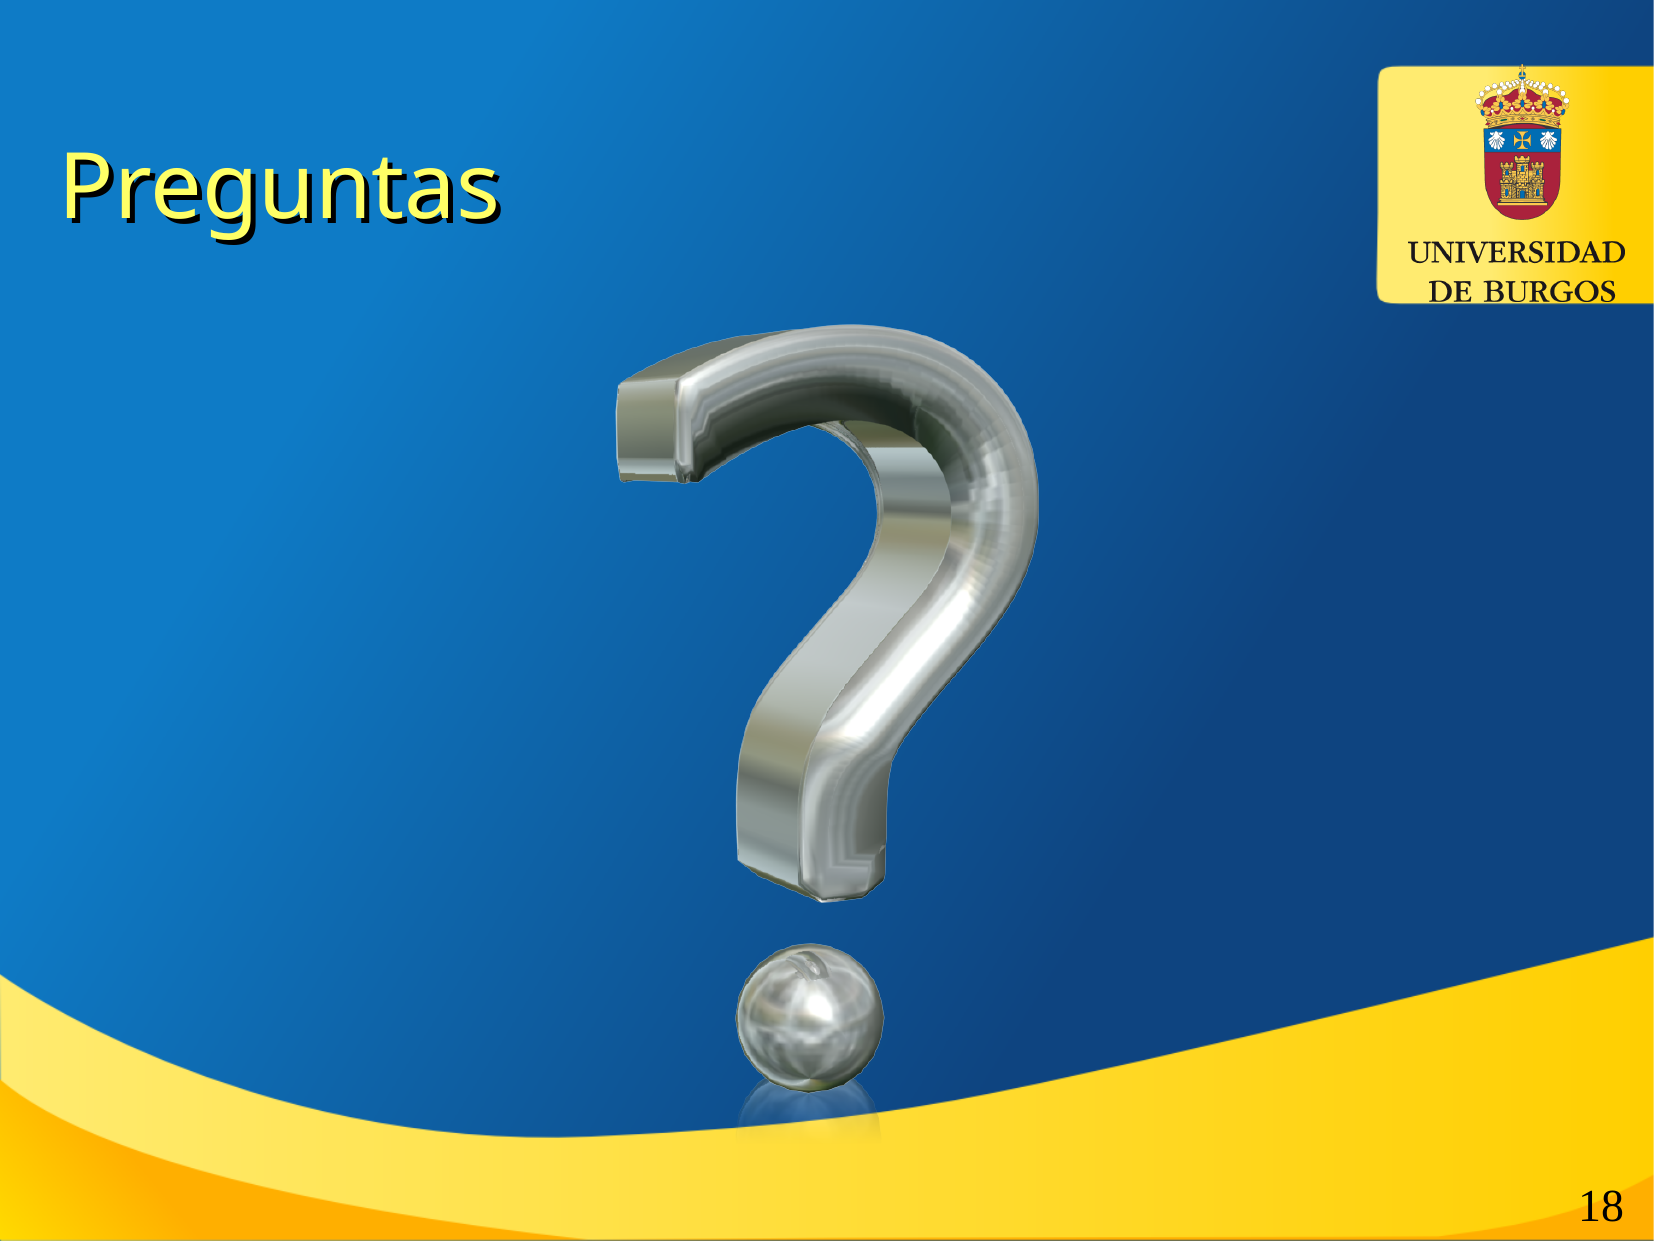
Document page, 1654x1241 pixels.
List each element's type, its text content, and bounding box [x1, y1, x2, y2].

title Preguntas [59, 70, 1335, 296]
picture [0, 0, 1654, 1241]
